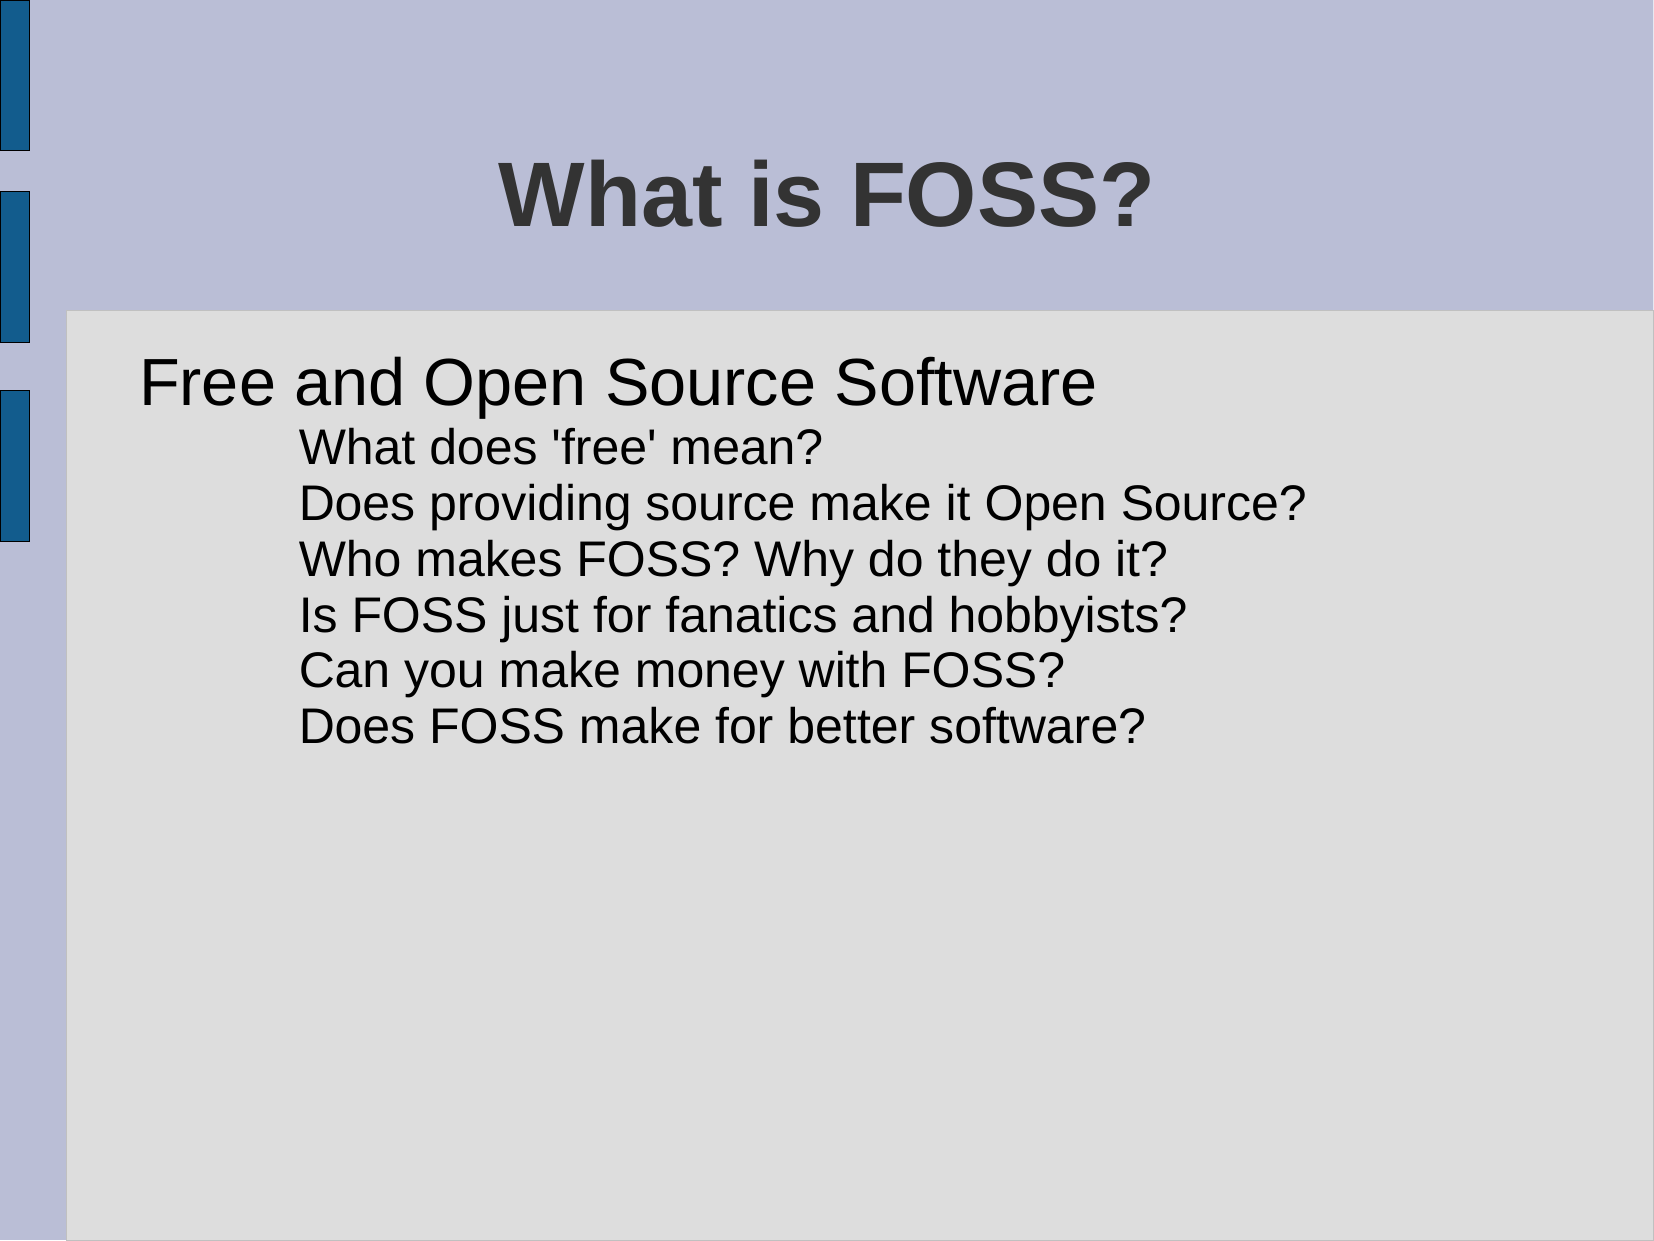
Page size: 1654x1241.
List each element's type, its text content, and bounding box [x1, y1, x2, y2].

title What is FOSS? [121, 91, 1534, 299]
list Free and Open Source Software What does 'free' mean? Does providing source make it Open Source? Who makes FOSS? Why do they do it? Is FOSS just for fanatics and hobbyists? Can you make money with FOSS? Does FOSS make for better software? [121, 344, 1534, 1112]
